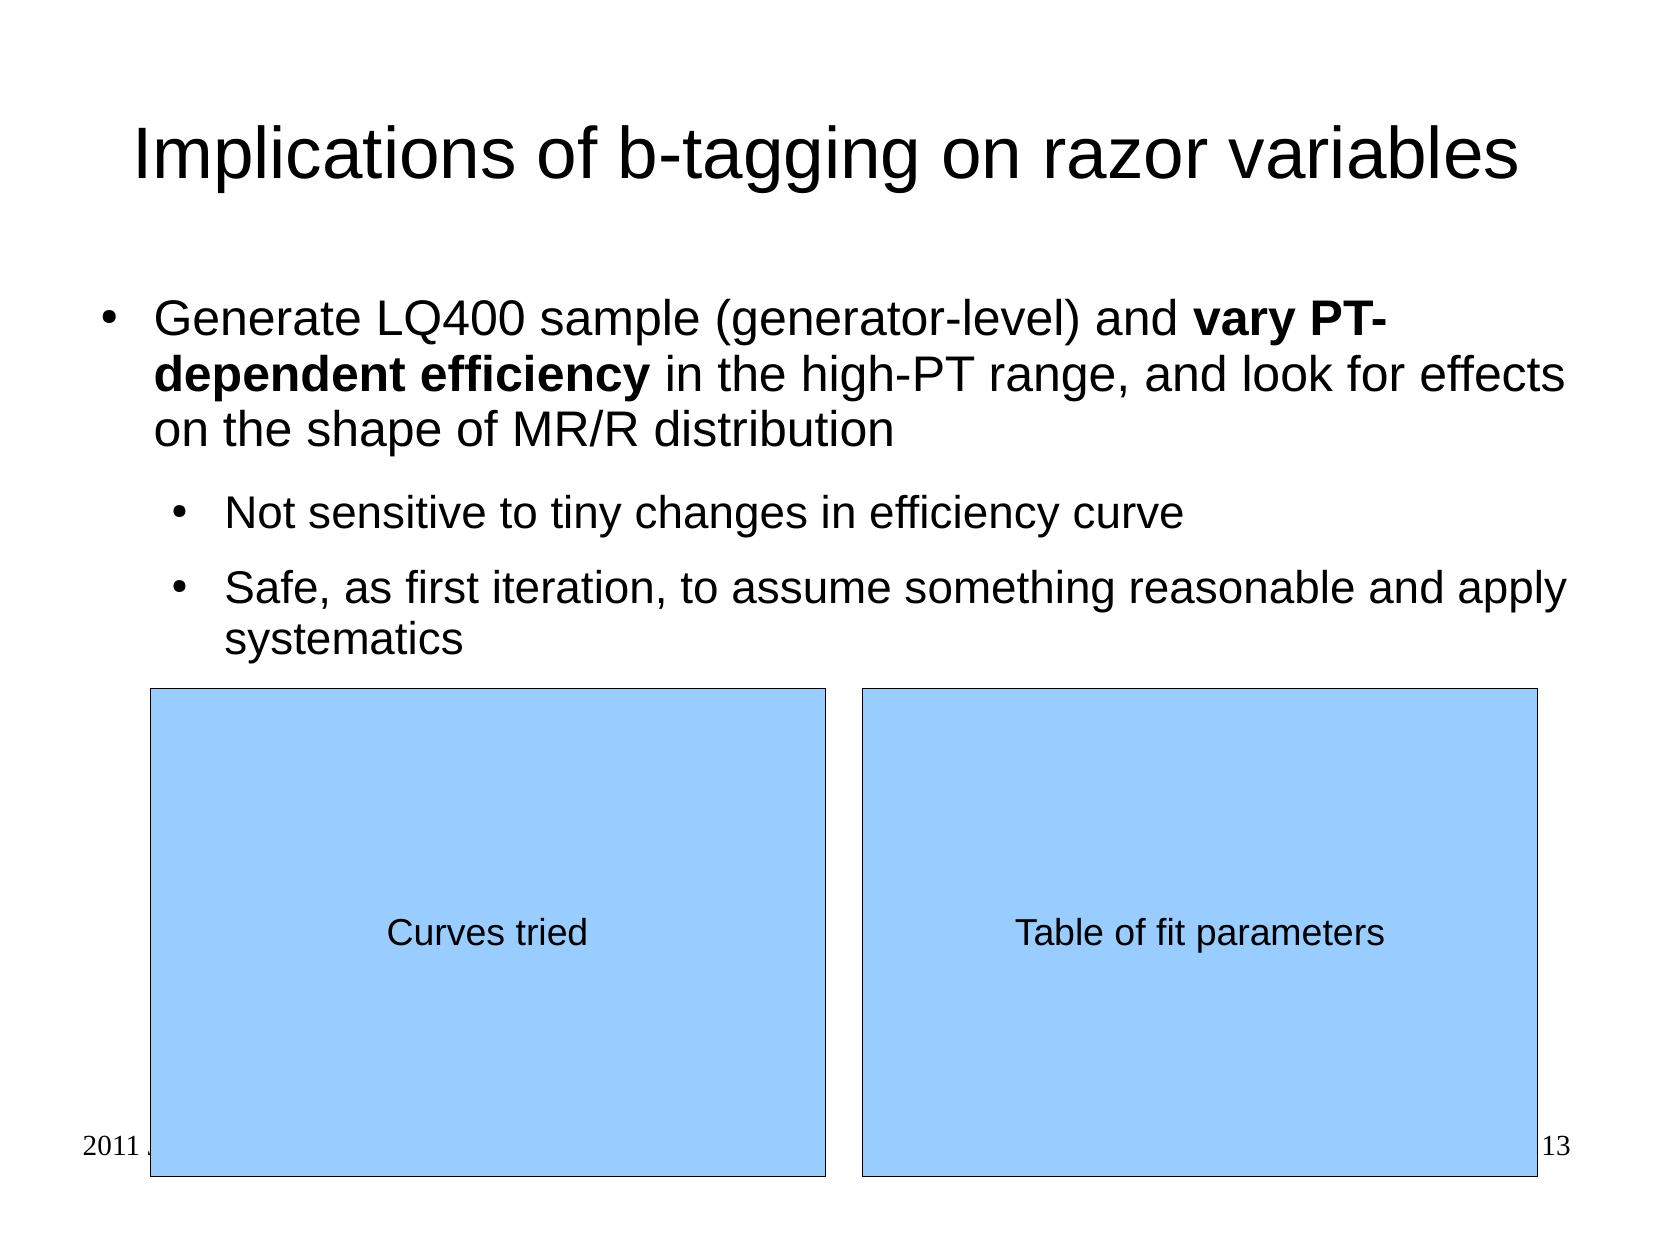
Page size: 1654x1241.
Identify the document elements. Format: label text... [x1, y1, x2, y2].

text_box Table of fit parameters [862, 688, 1538, 1177]
text_box Curves tried [150, 688, 826, 1177]
list Generate LQ400 sample (generator-level) and vary PT-dependent efficiency in the high-PT range, and look for effects on the shape of MR/R distribution Not sensitive to tiny changes in efficiency curve Safe, as first iteration, to assume something reasonable and apply systematics [82, 290, 1571, 1094]
title Implications of b-tagging on razor variables [82, 56, 1571, 250]
